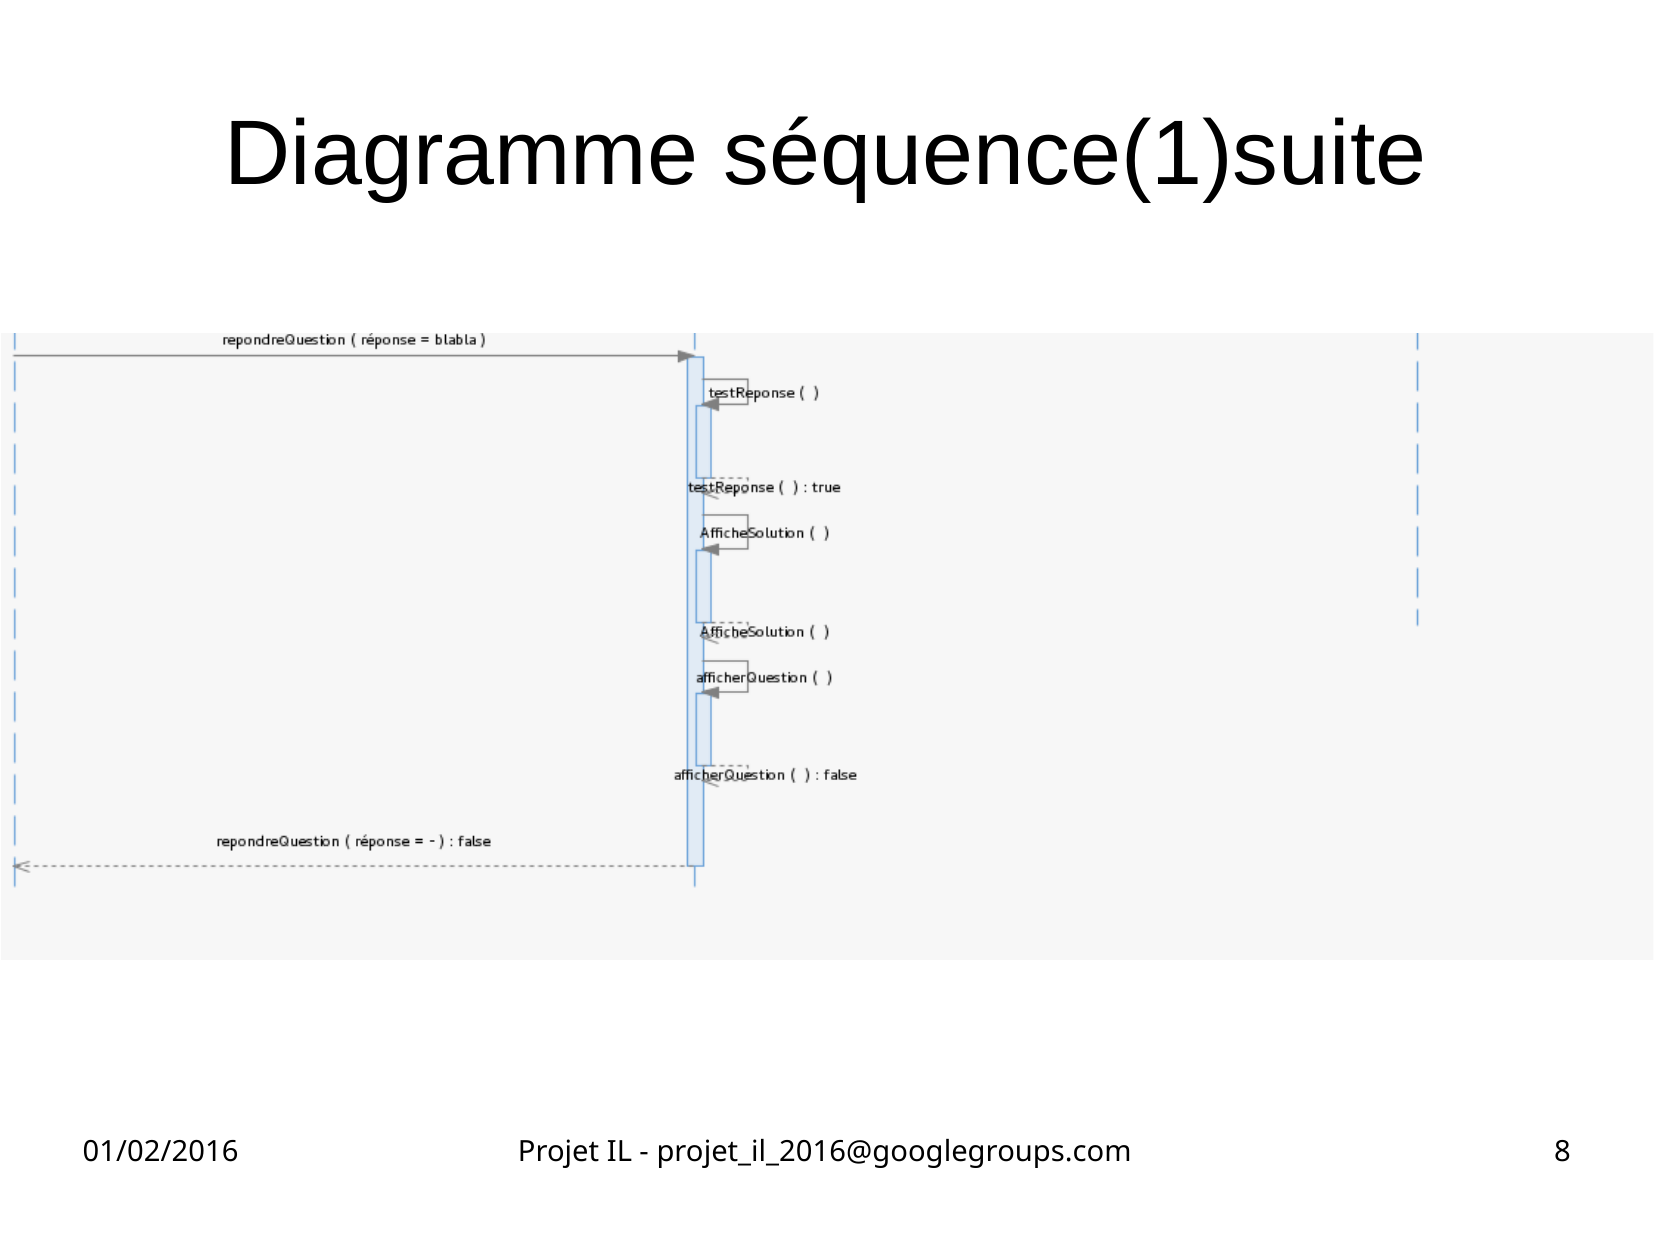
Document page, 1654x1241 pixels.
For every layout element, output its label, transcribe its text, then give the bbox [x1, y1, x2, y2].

picture [1, 333, 1654, 961]
title Diagramme séquence(1)suite [82, 49, 1571, 257]
